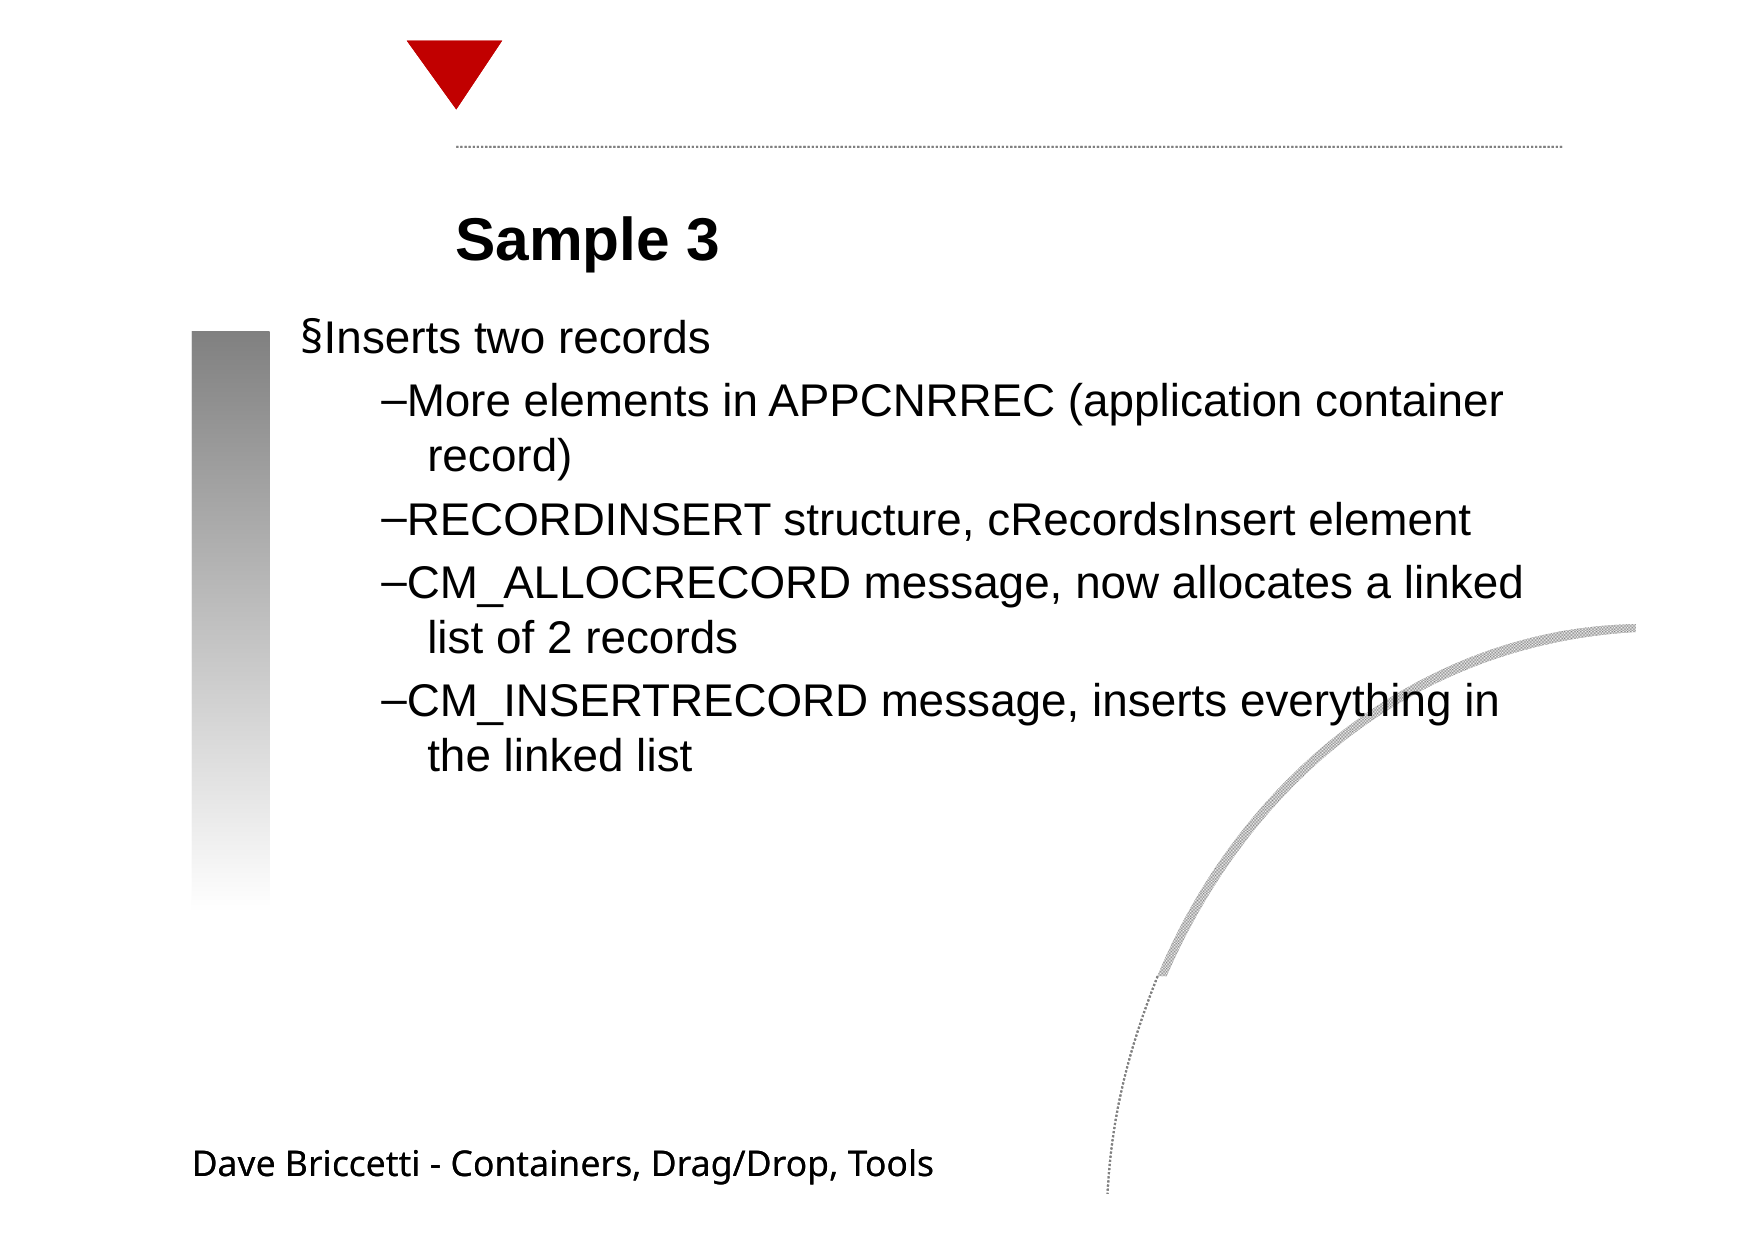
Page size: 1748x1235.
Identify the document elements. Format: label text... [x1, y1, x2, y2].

text_box Sample 3 [455, 196, 1568, 277]
text_box [192, 332, 269, 911]
text_box [406, 40, 503, 110]
text_box Inserts two records More elements in APPCNRREC (application container record) RECORDINSERT structure, cRecordsInsert element CM_ALLOCRECORD message, now allocates a linked list of 2 records CM_INSERTRECORD message, inserts everything in the linked list [300, 307, 1561, 1123]
text_box Dave Briccetti - Containers, Drag/Drop, Tools [191, 1141, 1505, 1210]
text_box [1561, 624, 1636, 642]
